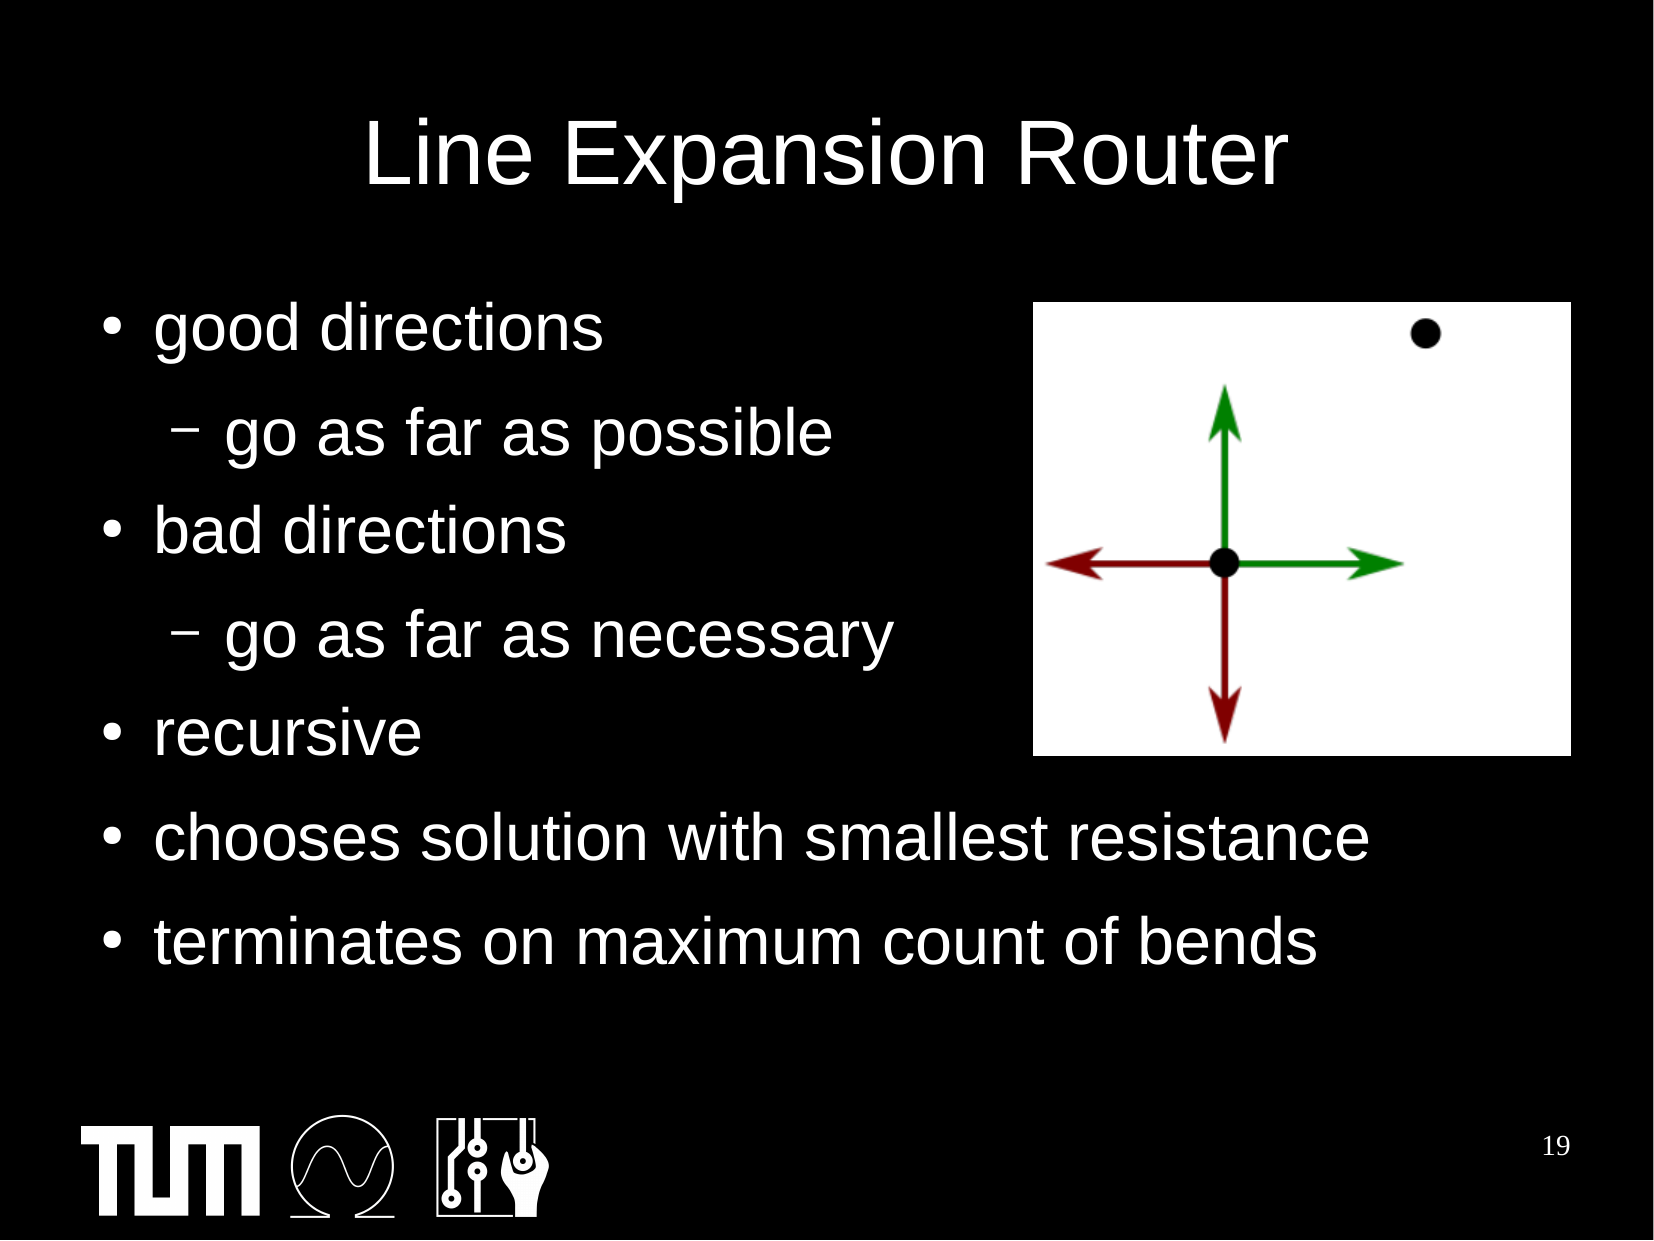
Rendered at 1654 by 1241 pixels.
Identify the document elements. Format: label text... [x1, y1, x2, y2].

picture [1033, 302, 1571, 756]
picture [283, 1109, 402, 1227]
picture [425, 1109, 554, 1227]
list good directions go as far as possible bad directions go as far as necessary recursive chooses solution with smallest resistance terminates on maximum count of bends [82, 290, 1571, 1109]
picture [63, 1108, 272, 1227]
title Line Expansion Router [82, 49, 1571, 257]
